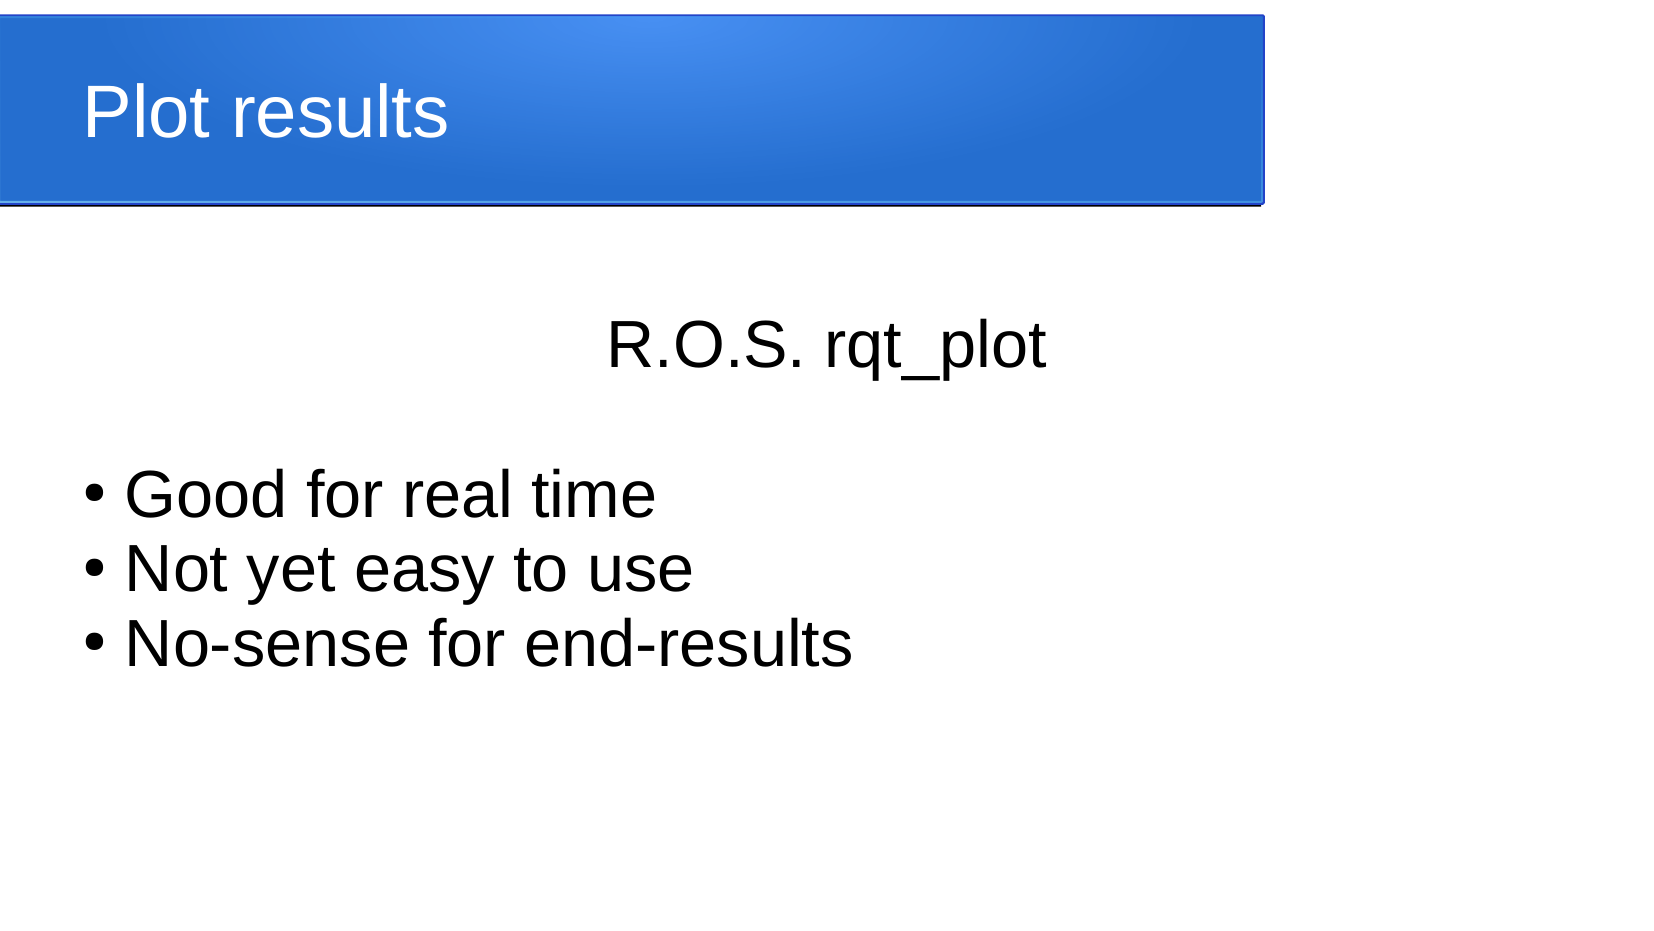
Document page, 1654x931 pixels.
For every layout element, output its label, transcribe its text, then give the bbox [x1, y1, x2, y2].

subtitle R.O.S. rqt_plot Good for real time Not yet easy to use No-sense for end-results [82, 224, 1571, 764]
title Plot results [82, 35, 1235, 189]
